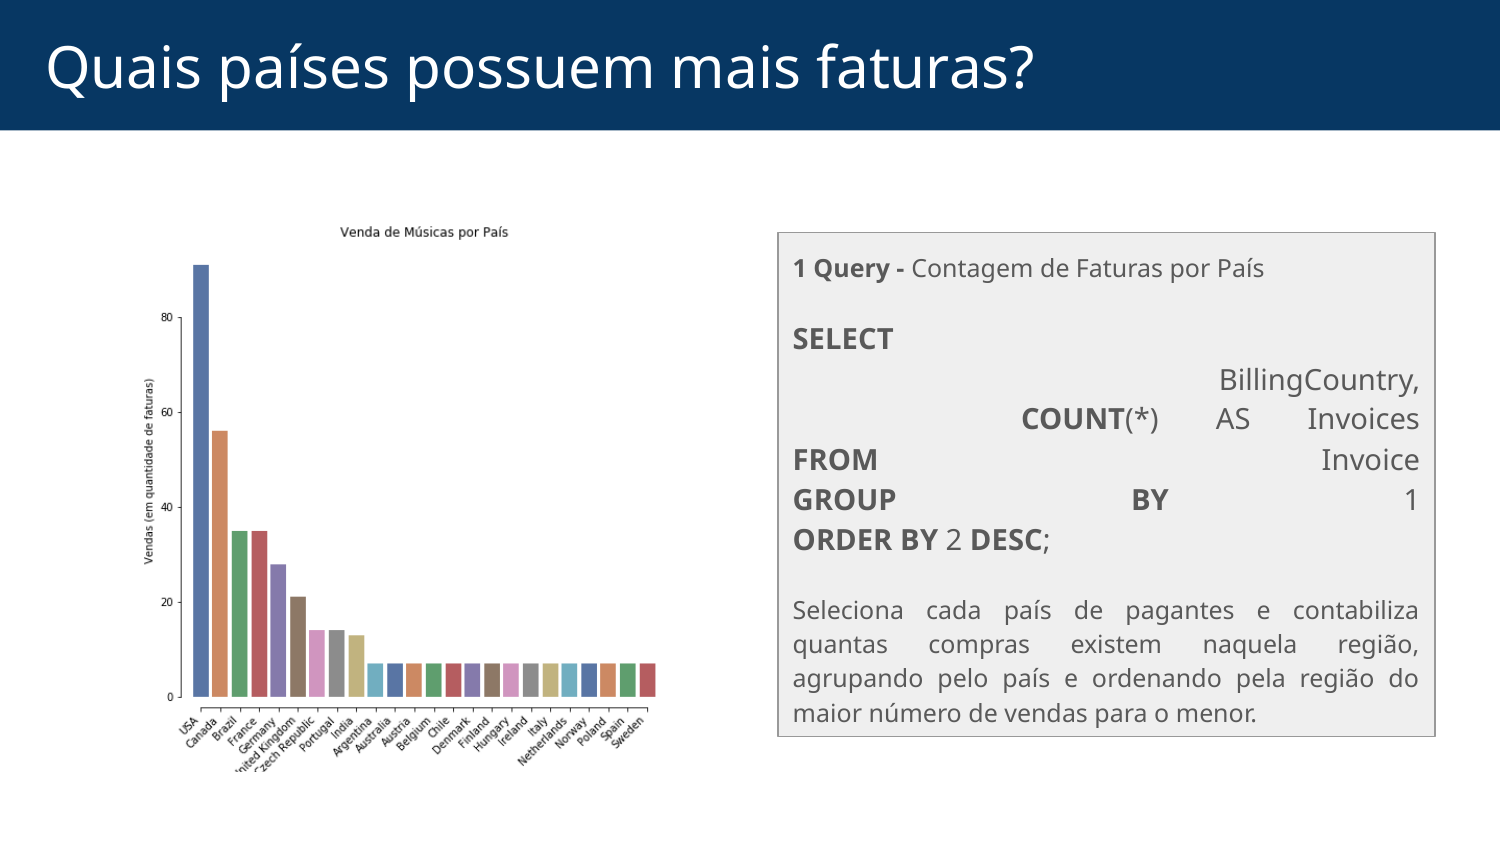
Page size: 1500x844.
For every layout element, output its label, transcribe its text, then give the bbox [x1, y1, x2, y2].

list 1 Query - Contagem de Faturas por País SELECT BillingCountry, COUNT(*) AS Invoices FROM Invoice GROUP BY 1 ORDER BY 2 DESC; Seleciona cada país de pagantes e contabiliza quantas compras existem naquela região, agrupando pelo país e ordenando pela região do maior número de vendas para o menor. [777, 232, 1436, 737]
picture [116, 171, 717, 772]
title Quais países possuem mais faturas? [0, 0, 1500, 131]
